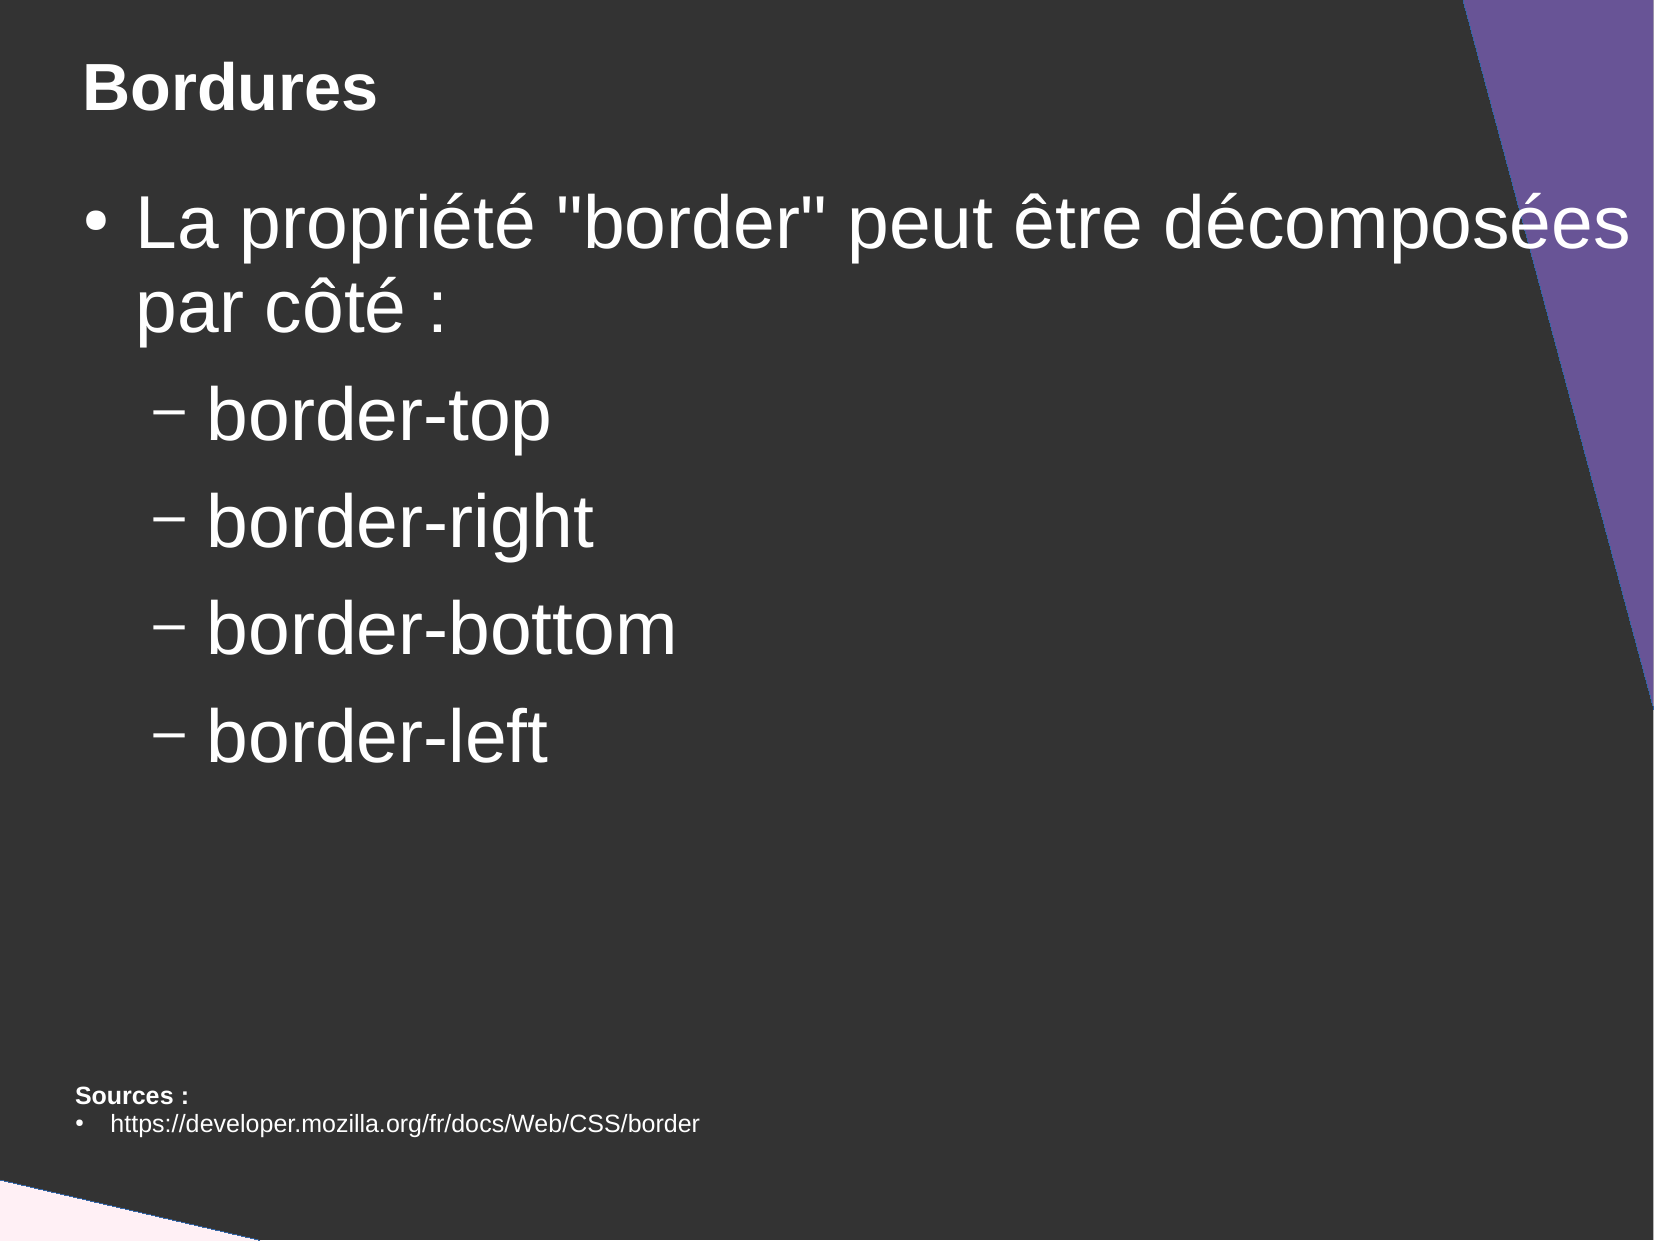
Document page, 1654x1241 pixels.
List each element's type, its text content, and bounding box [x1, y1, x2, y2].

text_box [1463, 0, 1654, 710]
text_box [0, 1179, 264, 1241]
title Bordures [82, 49, 1571, 130]
text_box Sources : https://developer.mozilla.org/fr/docs/Web/CSS/border [60, 1074, 1546, 1217]
list La propriété "border" peut être décomposées par côté : border-top border-right border-bottom border-left [64, 180, 1642, 815]
